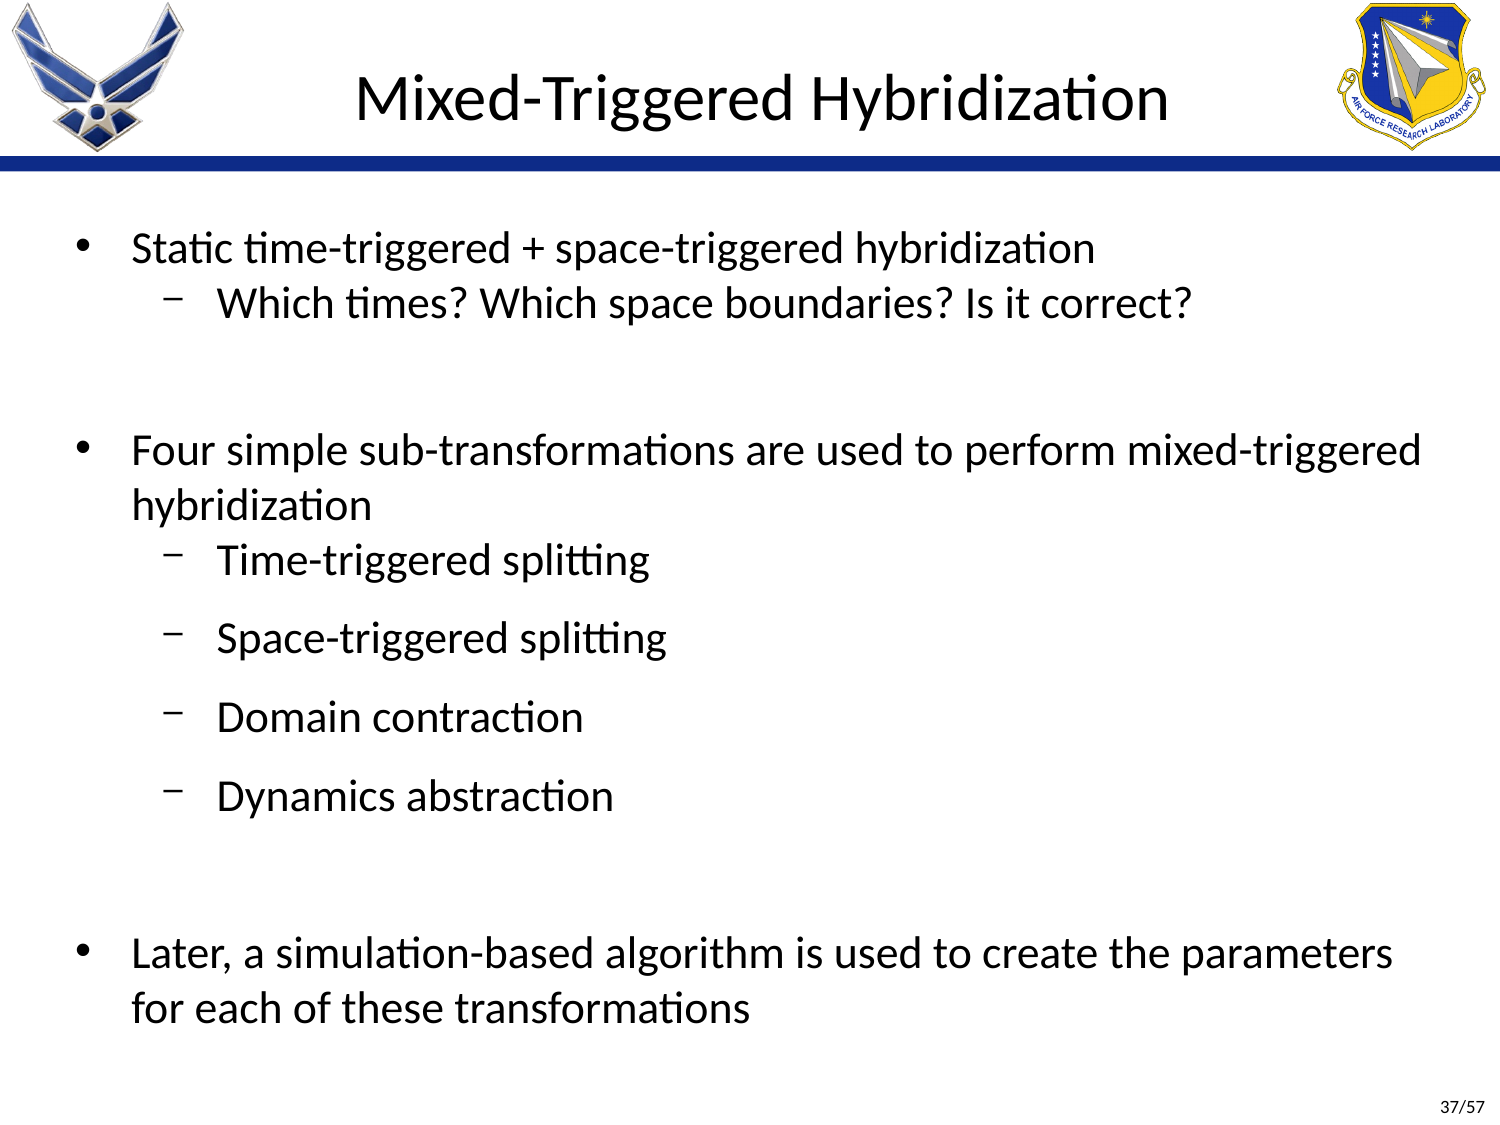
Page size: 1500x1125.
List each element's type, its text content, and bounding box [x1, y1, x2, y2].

title Mixed-Triggered Hybridization [87, 0, 1438, 188]
picture [1438, 3, 1486, 151]
list Static time-triggered + space-triggered hybridization Which times? Which space boundaries? Is it correct? Four simple sub-transformations are used to perform mixed-triggered hybridization Time-triggered splitting Space-triggered splitting Domain contraction Dynamics abstraction Later, a simulation-based algorithm is used to create the parameters for each of these transformations [60, 210, 1456, 773]
picture [2, 0, 87, 156]
